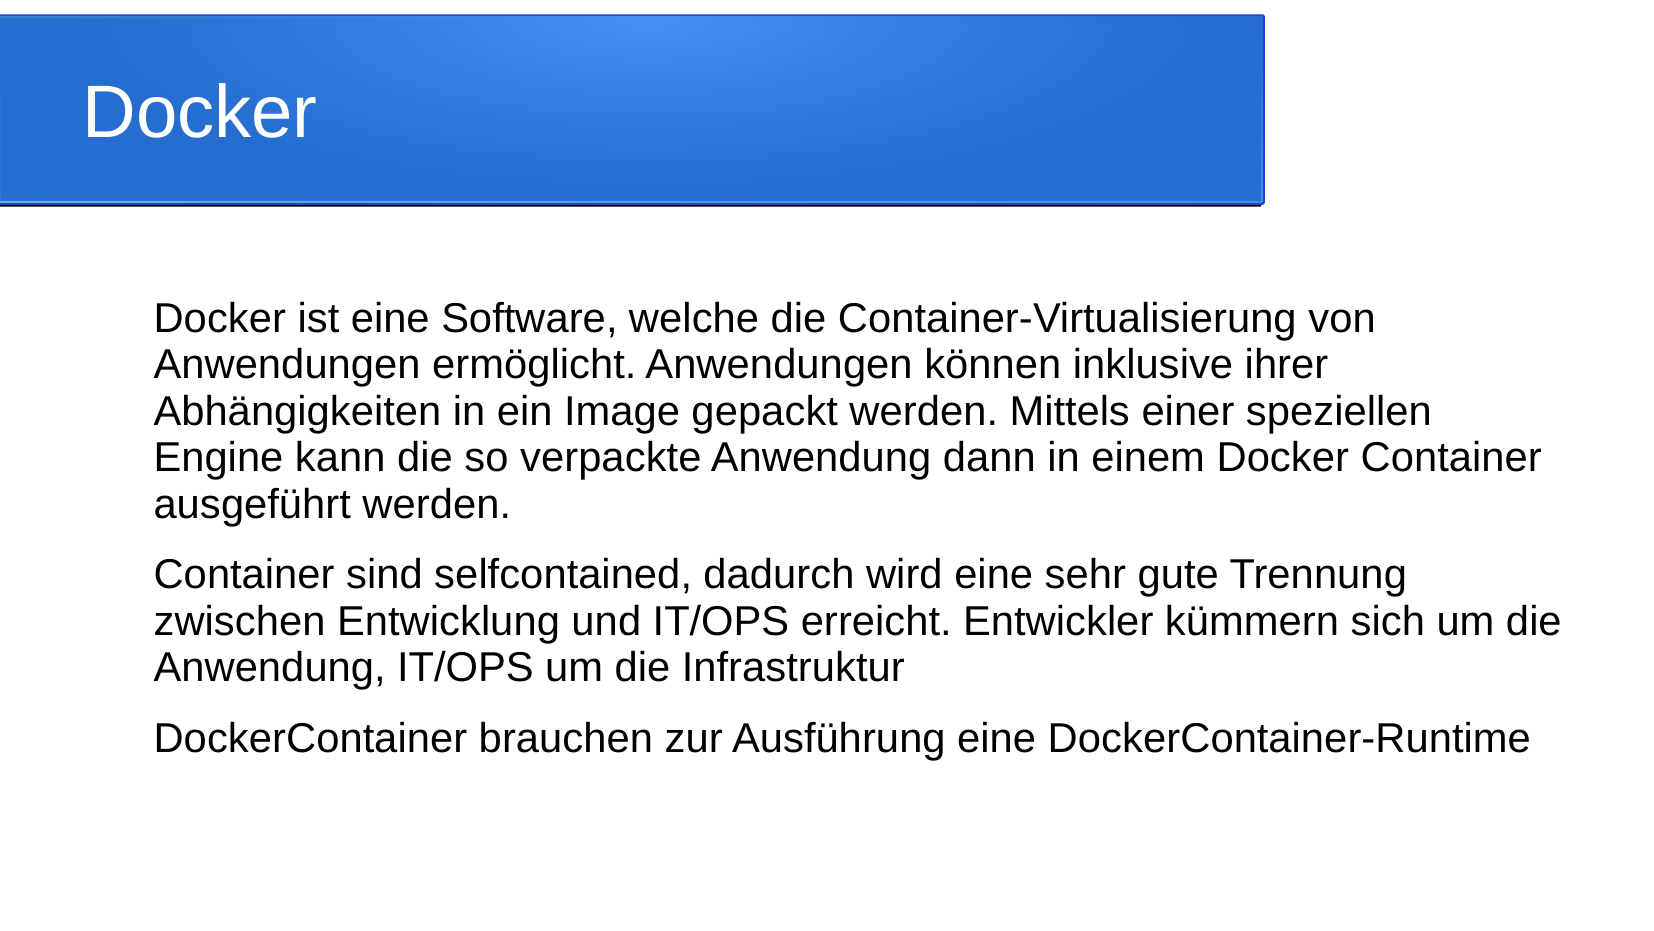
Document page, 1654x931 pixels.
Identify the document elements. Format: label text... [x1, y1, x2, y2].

list Docker ist eine Software, welche die Container-Virtualisierung von Anwendungen ermöglicht. Anwendungen können inklusive ihrer Abhängigkeiten in ein Image gepackt werden. Mittels einer speziellen Engine kann die so verpackte Anwendung dann in einem Docker Container ausgeführt werden. Container sind selfcontained, dadurch wird eine sehr gute Trennung zwischen Entwicklung und IT/OPS erreicht. Entwickler kümmern sich um die Anwendung, IT/OPS um die Infrastruktur DockerContainer brauchen zur Ausführung eine DockerContainer-Runtime [82, 224, 1571, 764]
title Docker [82, 35, 1235, 189]
